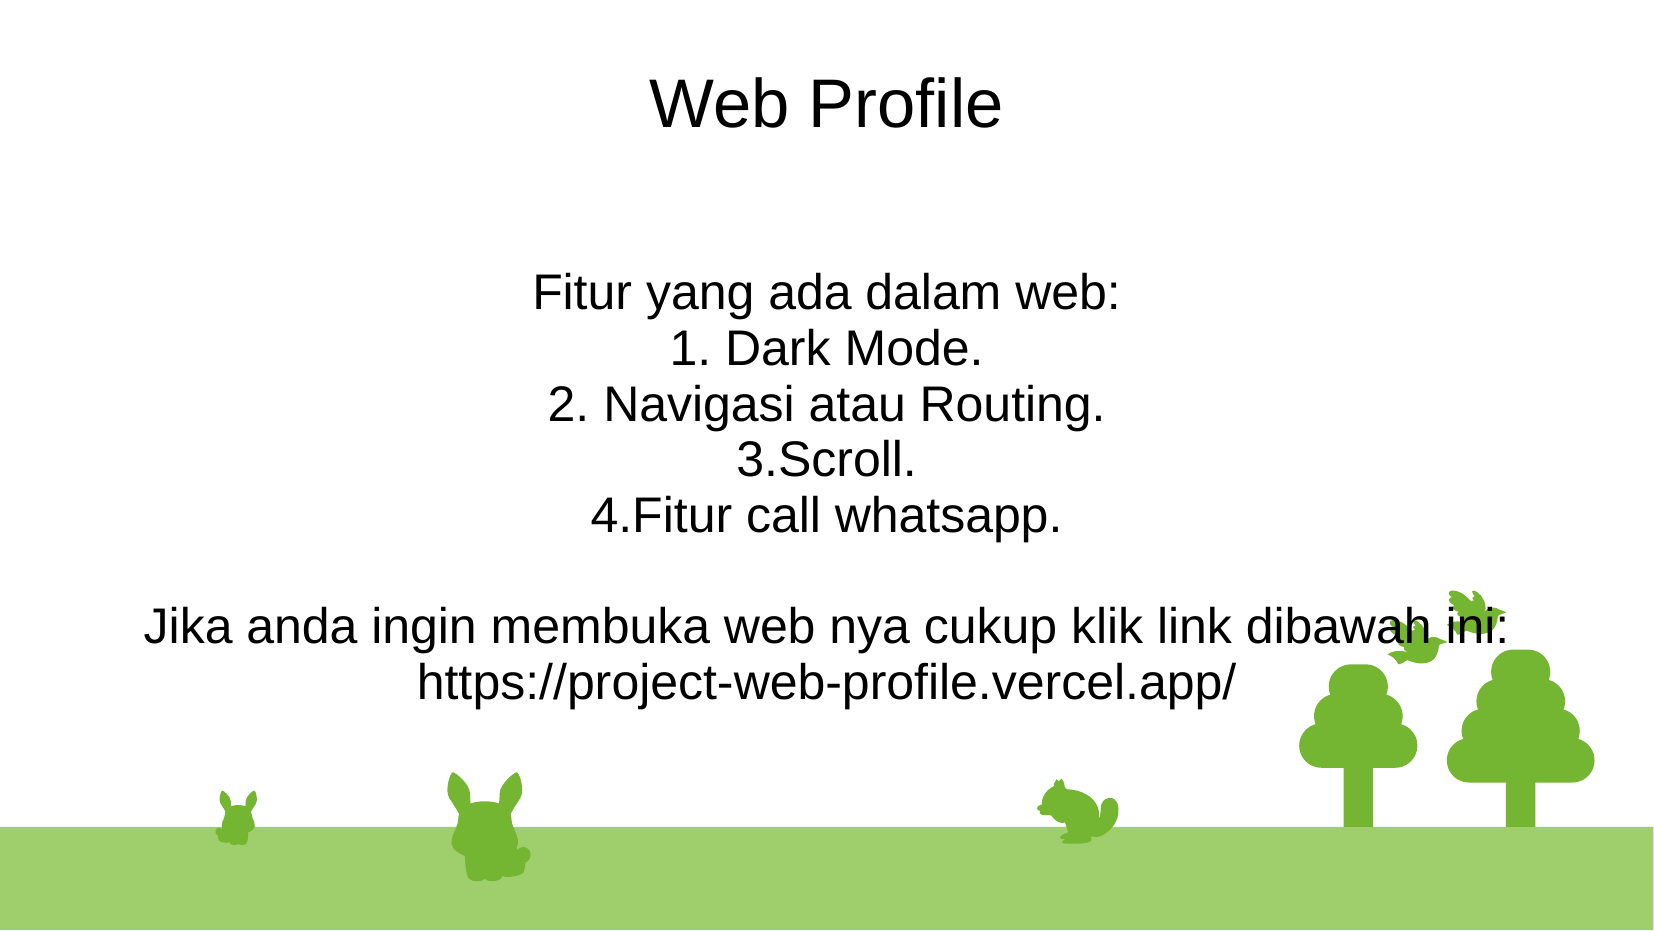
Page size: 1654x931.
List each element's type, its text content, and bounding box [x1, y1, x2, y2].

title Web Profile [88, 29, 1565, 178]
subtitle Fitur yang ada dalam web: 1. Dark Mode. 2. Navigasi atau Routing. 3.Scroll. 4.Fitur call whatsapp. Jika anda ingin membuka web nya cukup klik link dibawah ini: https://project-web-profile.vercel.app/ [88, 206, 1565, 768]
